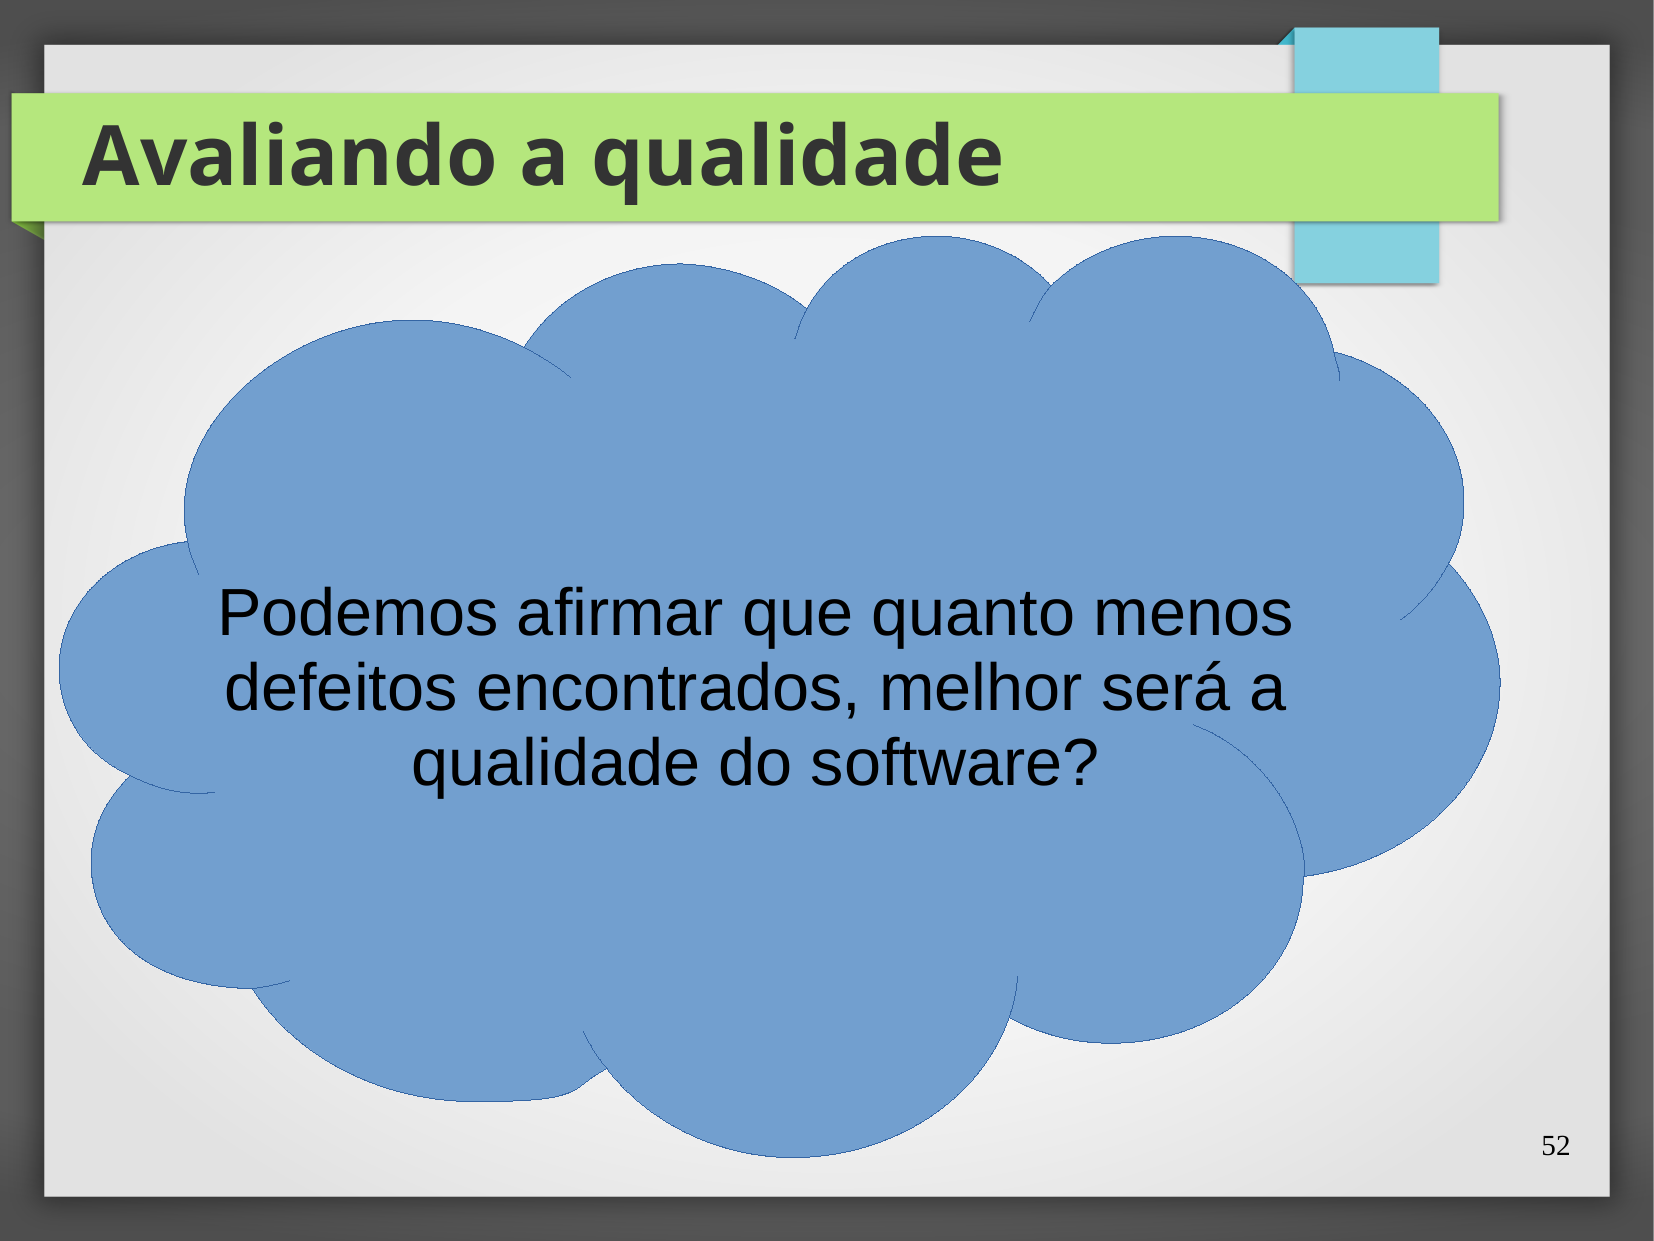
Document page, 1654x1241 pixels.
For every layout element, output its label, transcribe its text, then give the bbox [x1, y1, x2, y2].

text_box [59, 545, 1277, 1158]
picture [0, 0, 1654, 1241]
text_box [219, 236, 1501, 867]
subtitle Podemos afirmar que quanto menos defeitos encontrados, melhor será a qualidade do software? [165, 413, 1347, 962]
title Avaliando a qualidade [82, 94, 1264, 213]
